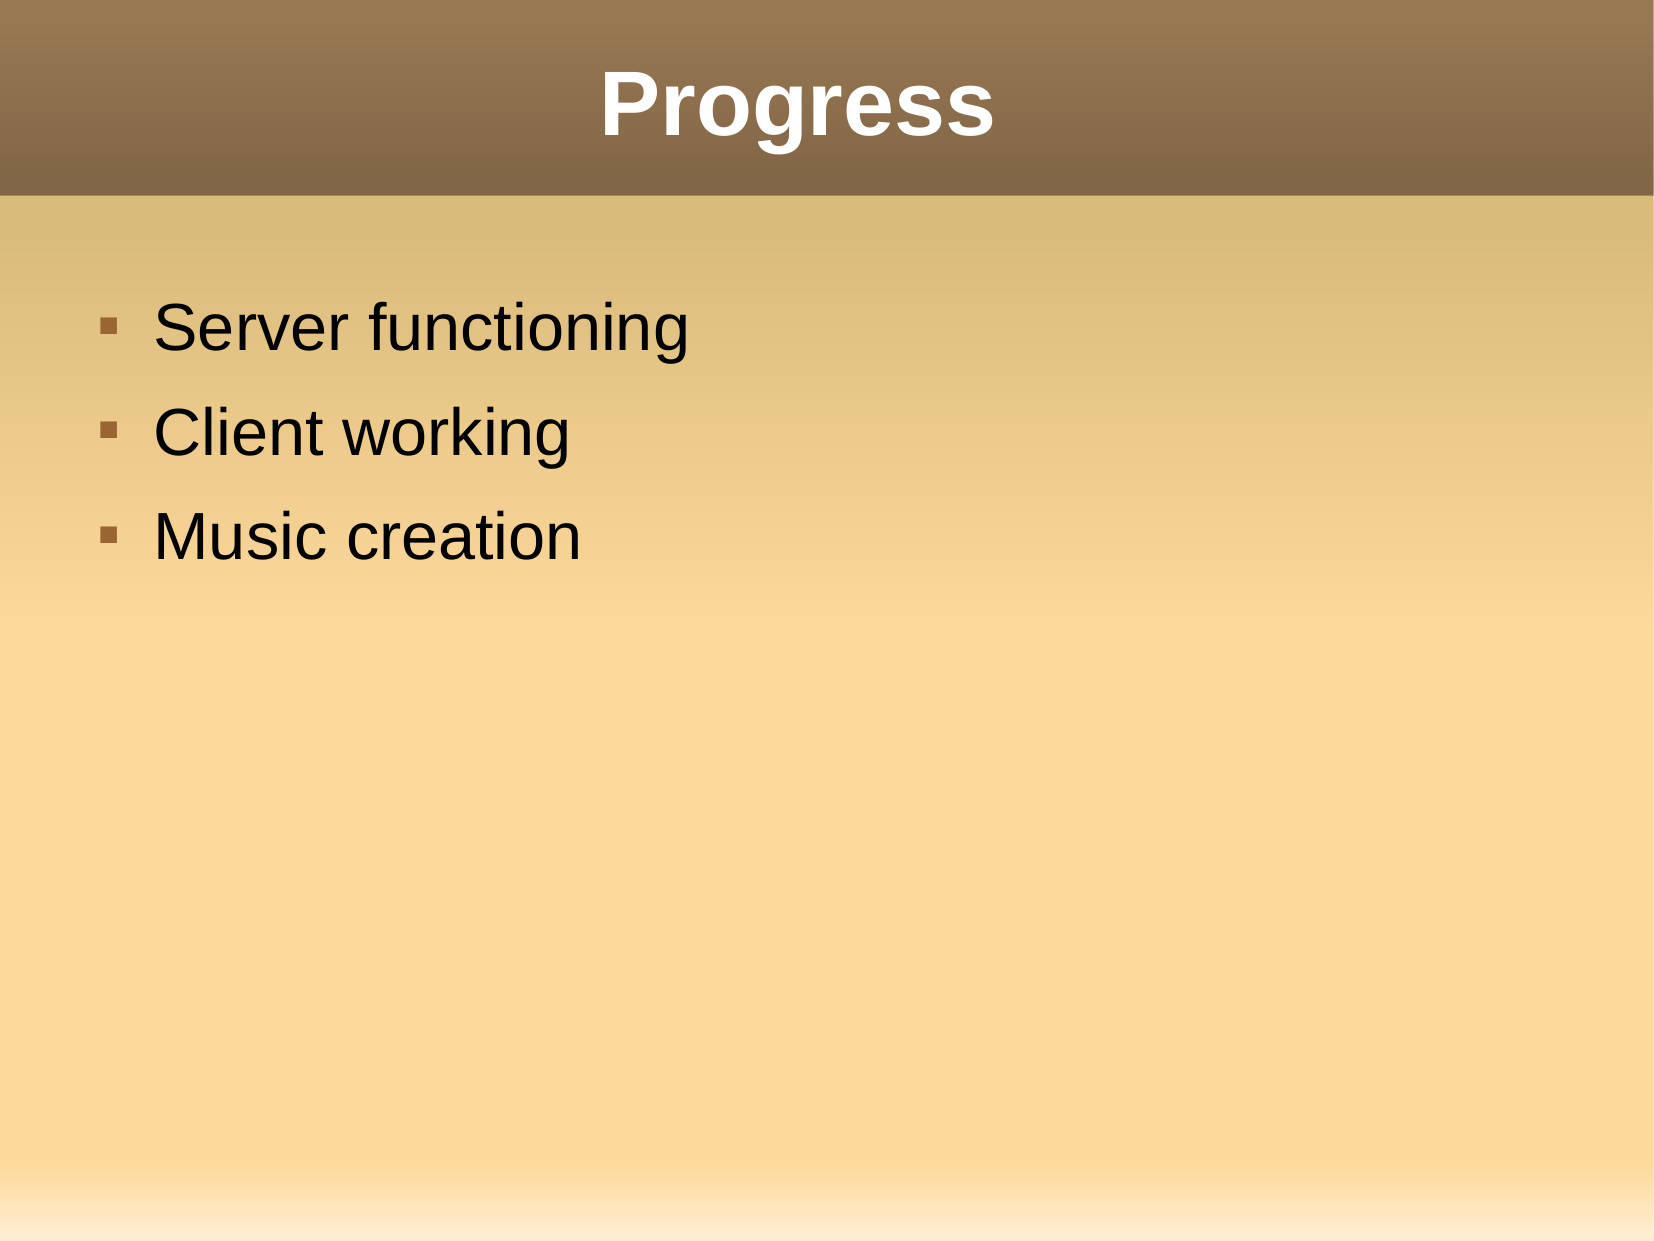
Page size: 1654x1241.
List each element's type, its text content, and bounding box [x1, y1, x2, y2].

picture [0, 0, 1654, 1241]
list Server functioning Client working Music creation [82, 290, 1571, 1109]
title Progress [76, 0, 1565, 208]
